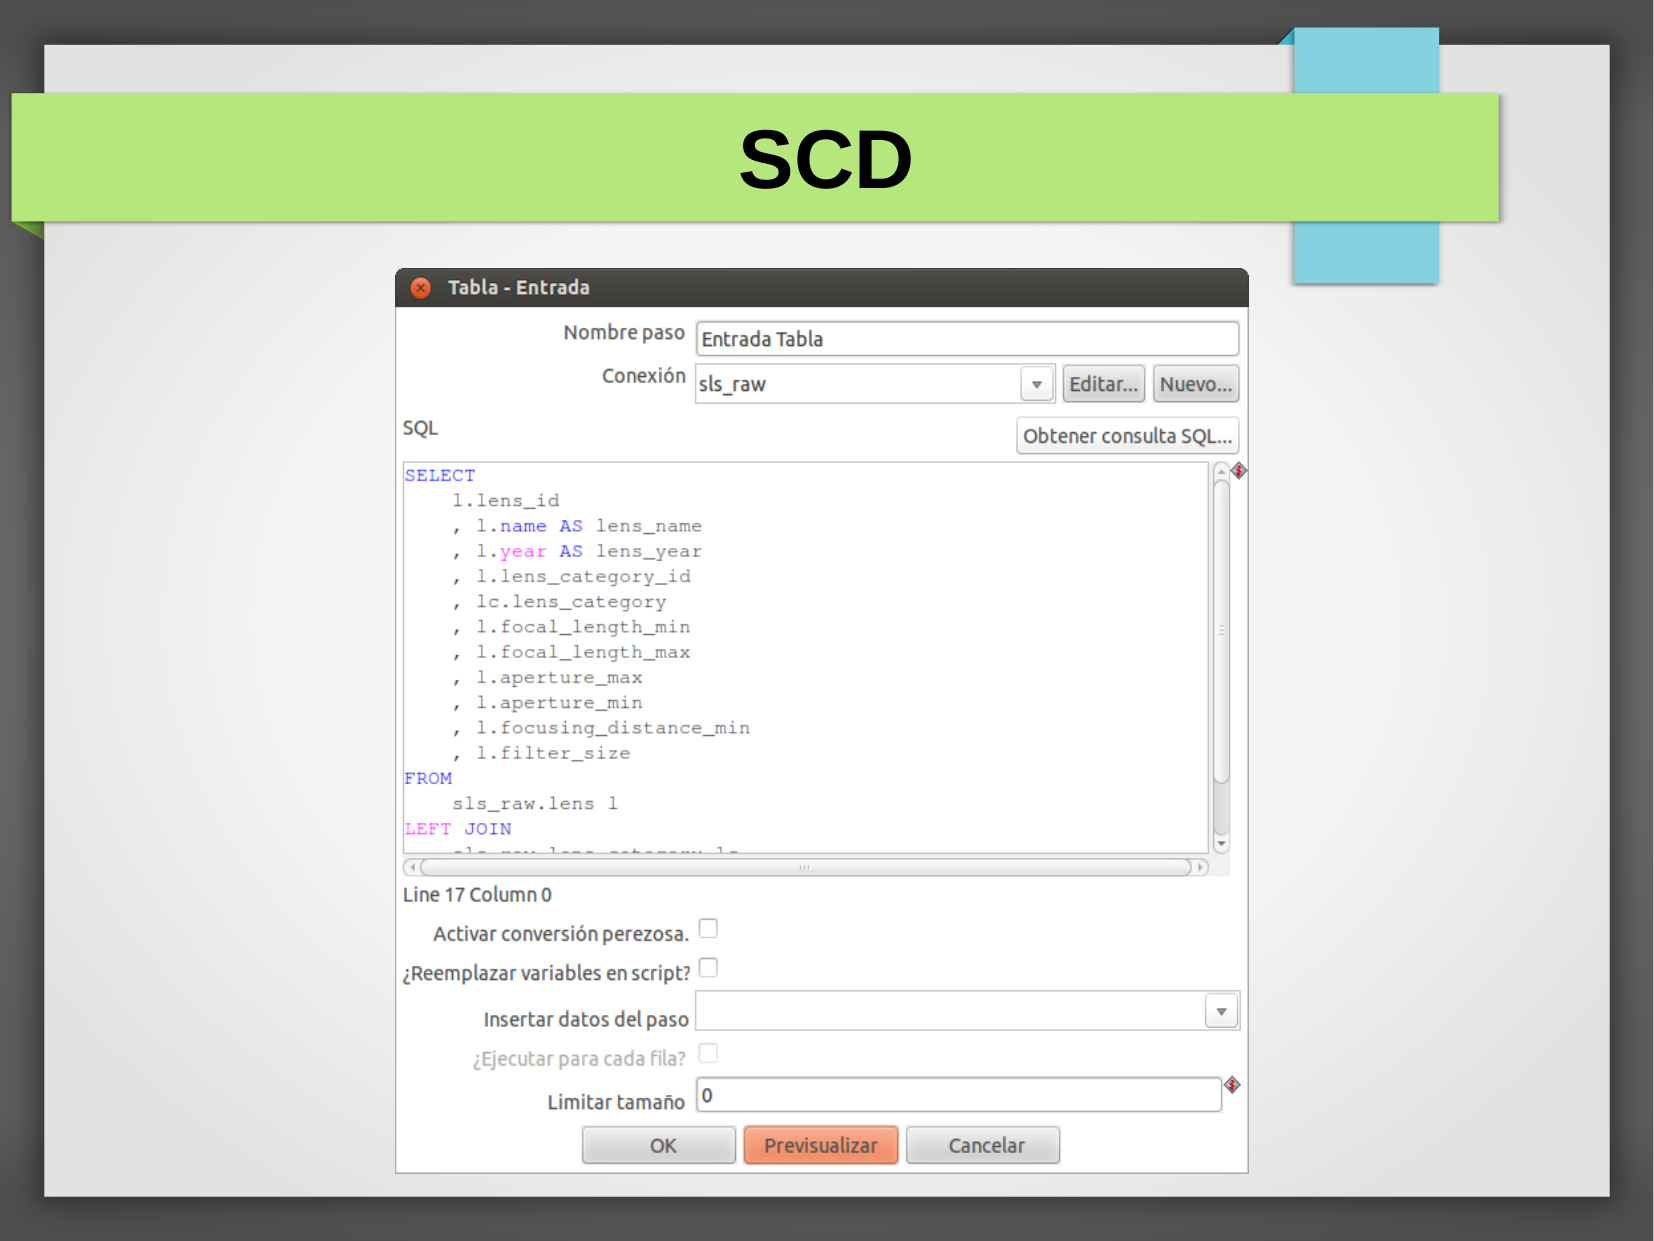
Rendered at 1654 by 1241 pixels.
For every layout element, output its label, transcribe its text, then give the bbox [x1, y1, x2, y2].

title SCD [70, 106, 1583, 213]
picture [0, 0, 1654, 1241]
